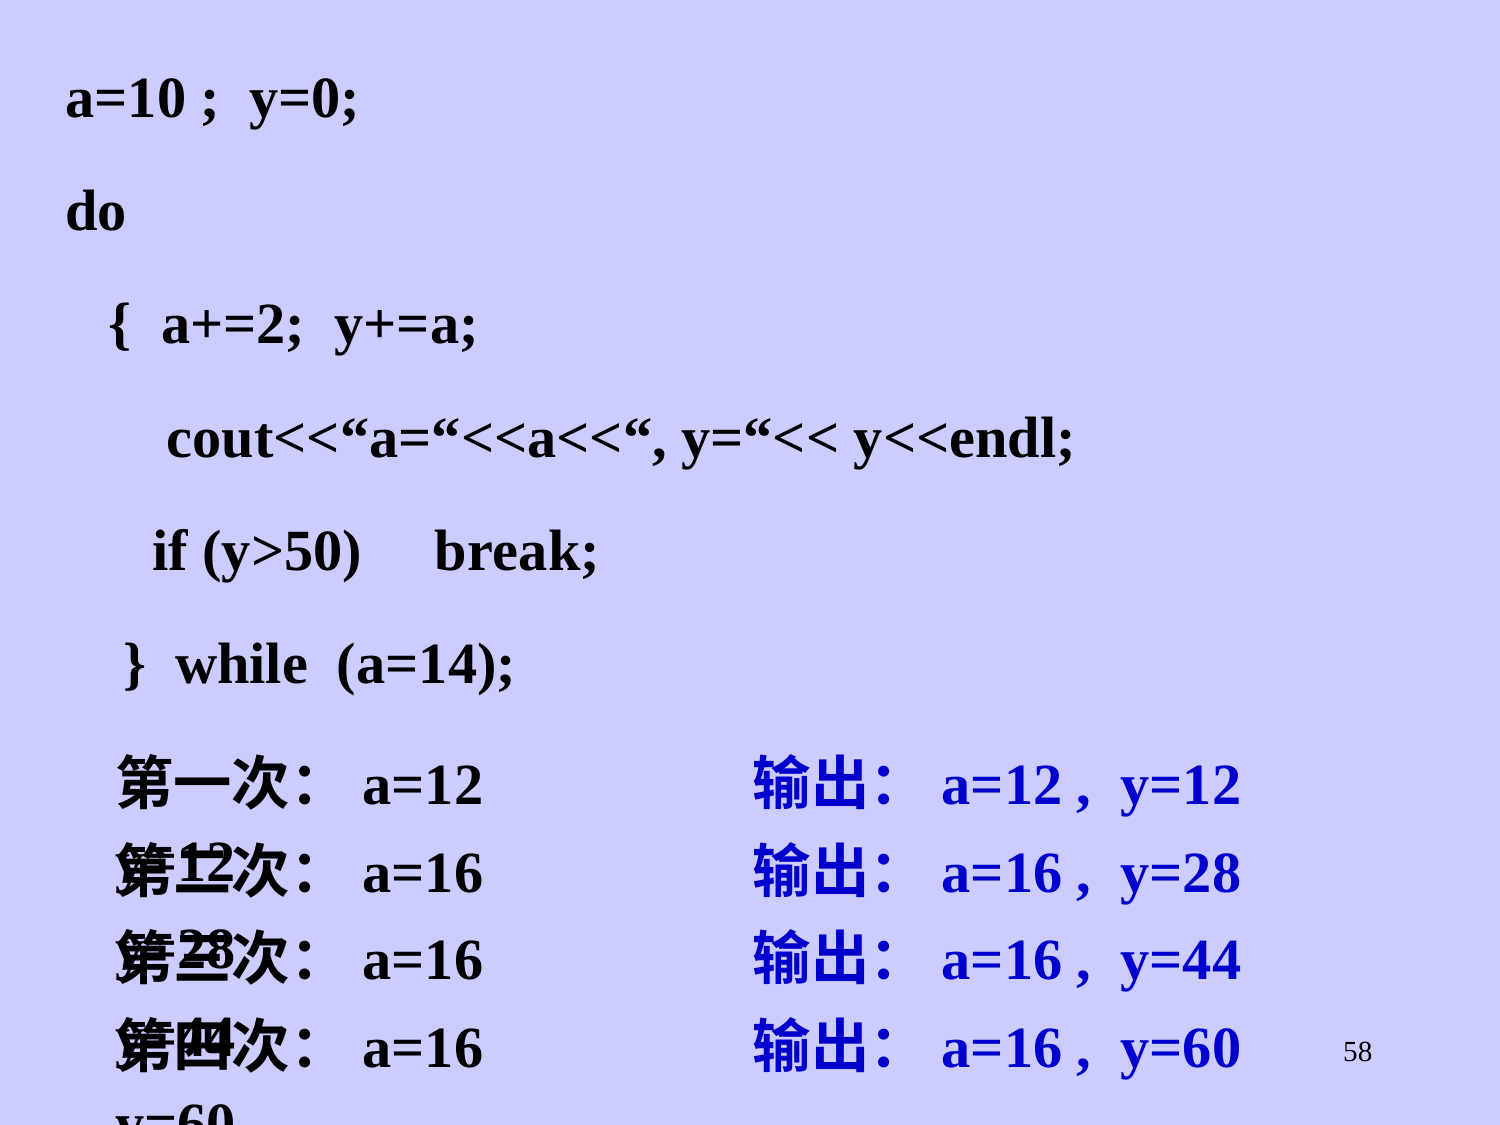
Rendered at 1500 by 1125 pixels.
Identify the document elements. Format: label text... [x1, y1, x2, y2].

text_box 第三次：a=16 y=44 [112, 912, 651, 999]
text_box 第四次：a=16 y=60 [112, 999, 651, 1125]
text_box 输出：a=16 , y=28 [750, 825, 1276, 906]
text_box 输出：a=16 , y=60 [750, 999, 1276, 1081]
text_box a=10 ; y=0; do { a+=2; y+=a; cout<<“a=“<<a<<“, y=“<< y<<endl; if (y>50) break; } while (a=14); [62, 50, 1326, 698]
text_box 输出：a=12 , y=12 [750, 737, 1276, 819]
text_box 第二次：a=16 y=28 [112, 824, 651, 912]
text_box 第一次：a=12 y=12 [112, 737, 651, 824]
text_box <编号> [1074, 1025, 1388, 1101]
text_box 输出：a=16 , y=44 [750, 912, 1276, 994]
